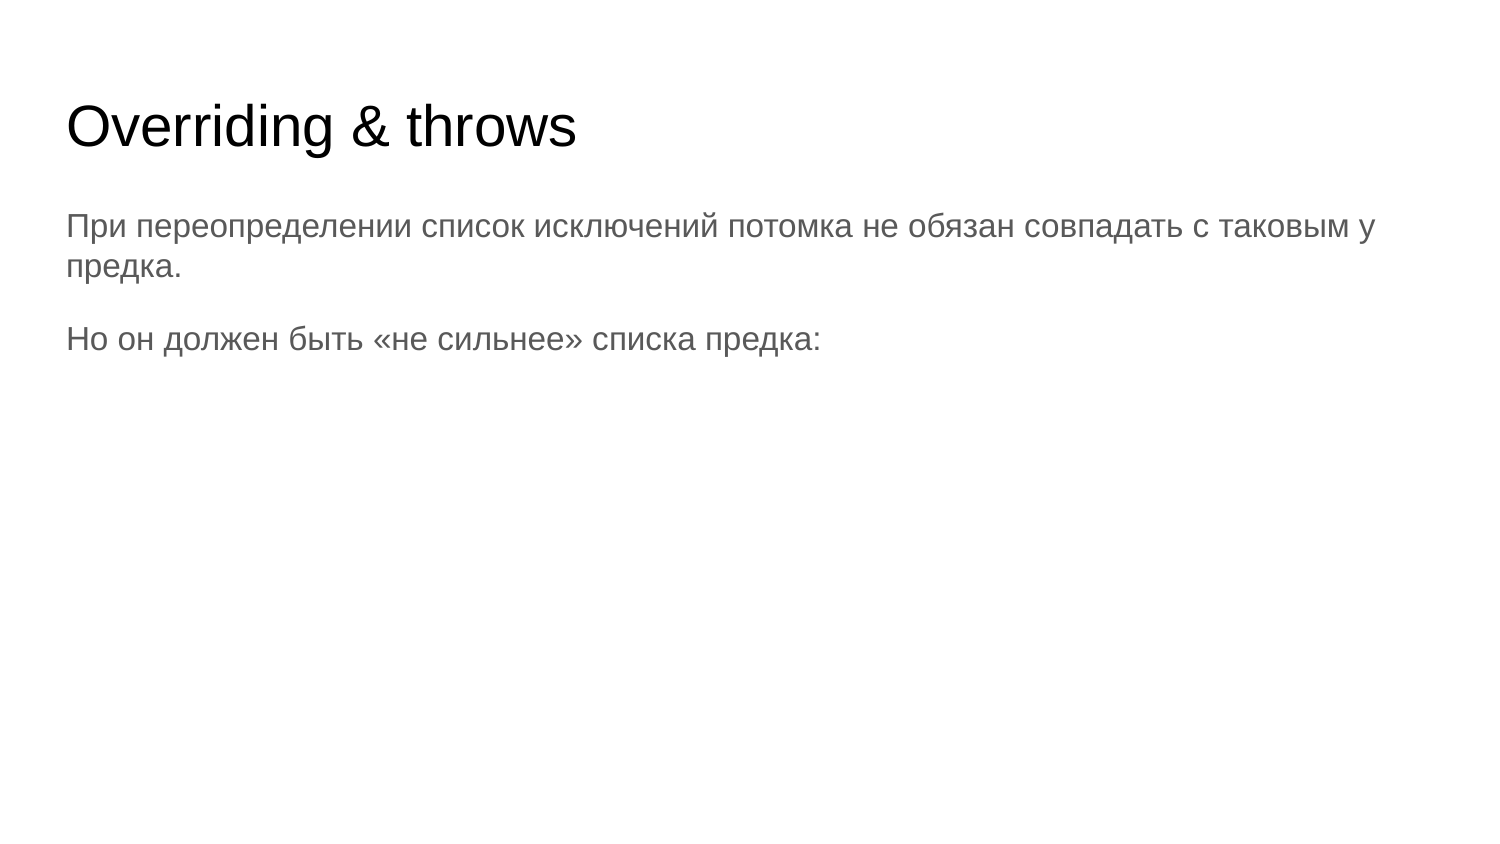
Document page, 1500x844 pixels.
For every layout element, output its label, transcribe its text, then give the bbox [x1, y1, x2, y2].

list При переопределении список исключений потомка не обязан совпадать с таковым у предка. Но он должен быть «не сильнее» списка предка: [51, 189, 1449, 750]
title Overriding & throws [51, 72, 1449, 167]
